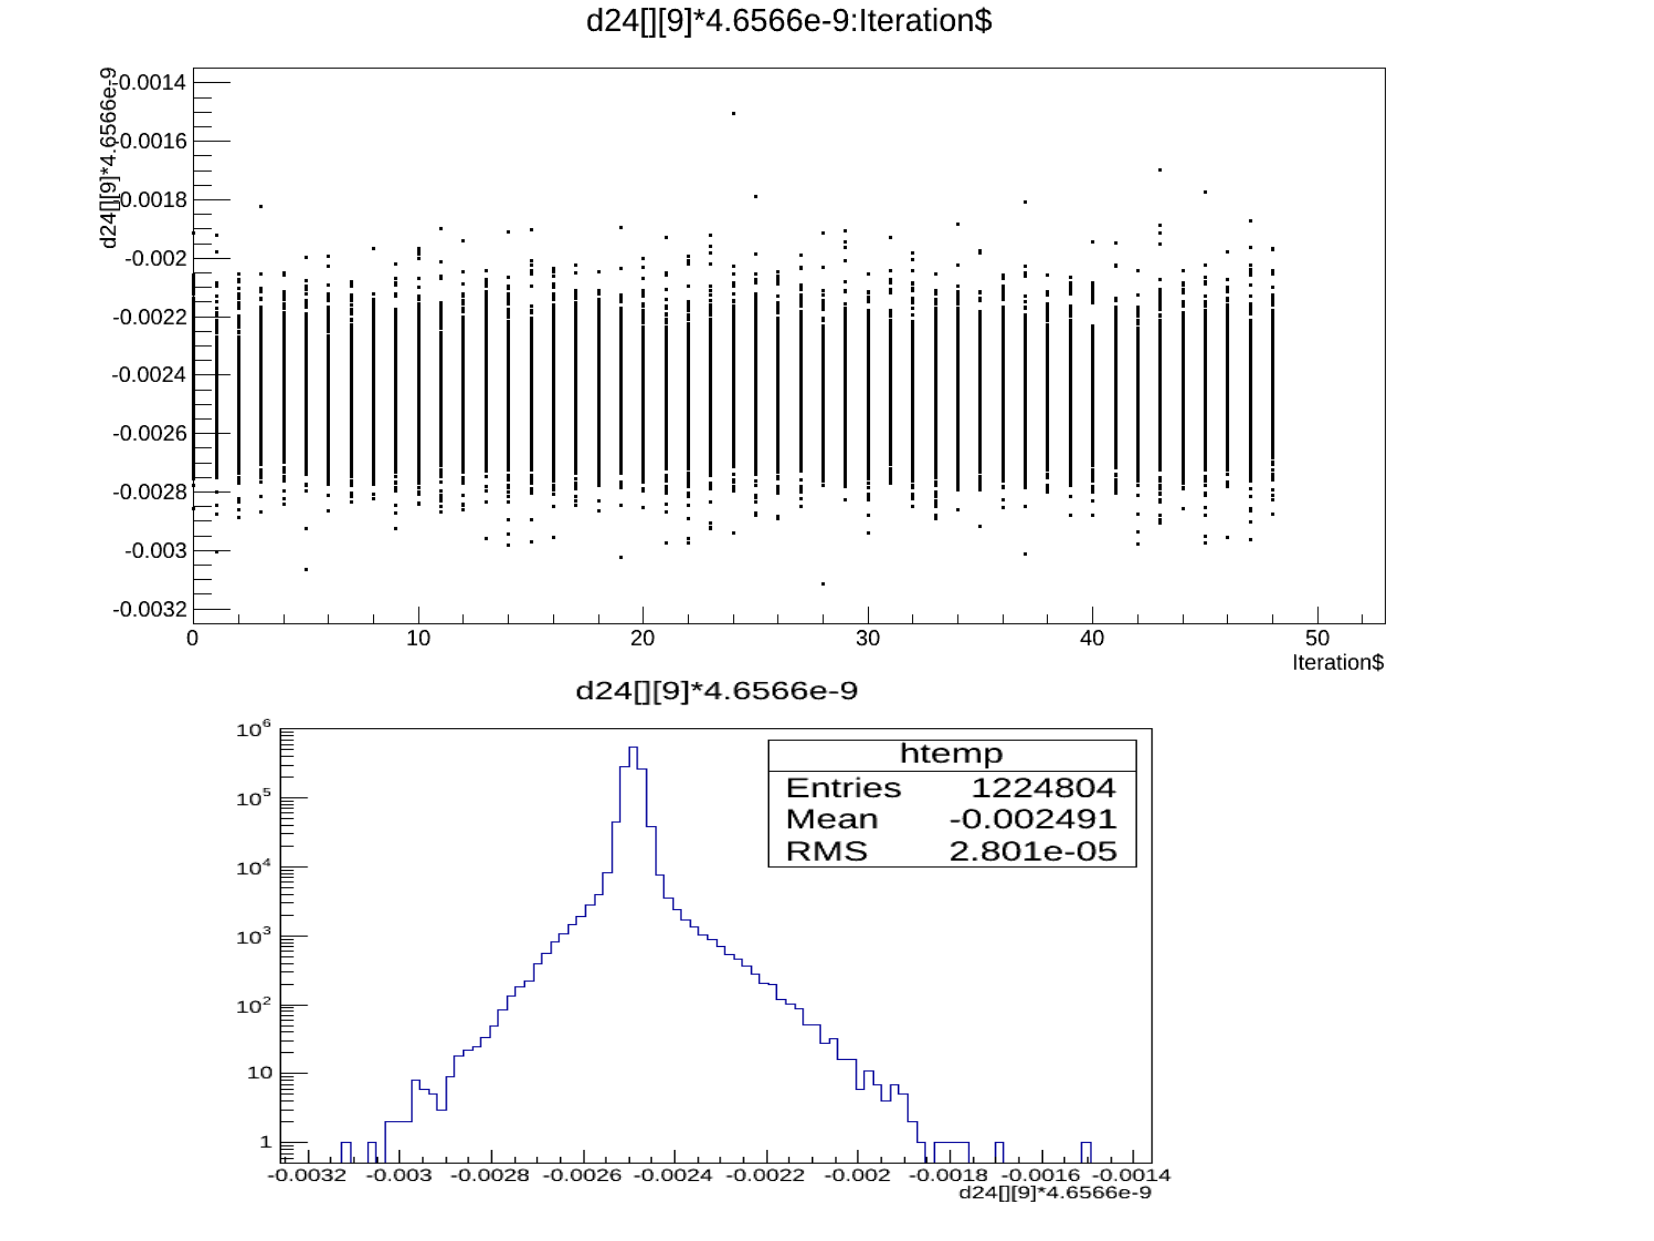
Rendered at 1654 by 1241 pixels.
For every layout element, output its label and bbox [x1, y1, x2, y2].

picture [45, 0, 1534, 1218]
